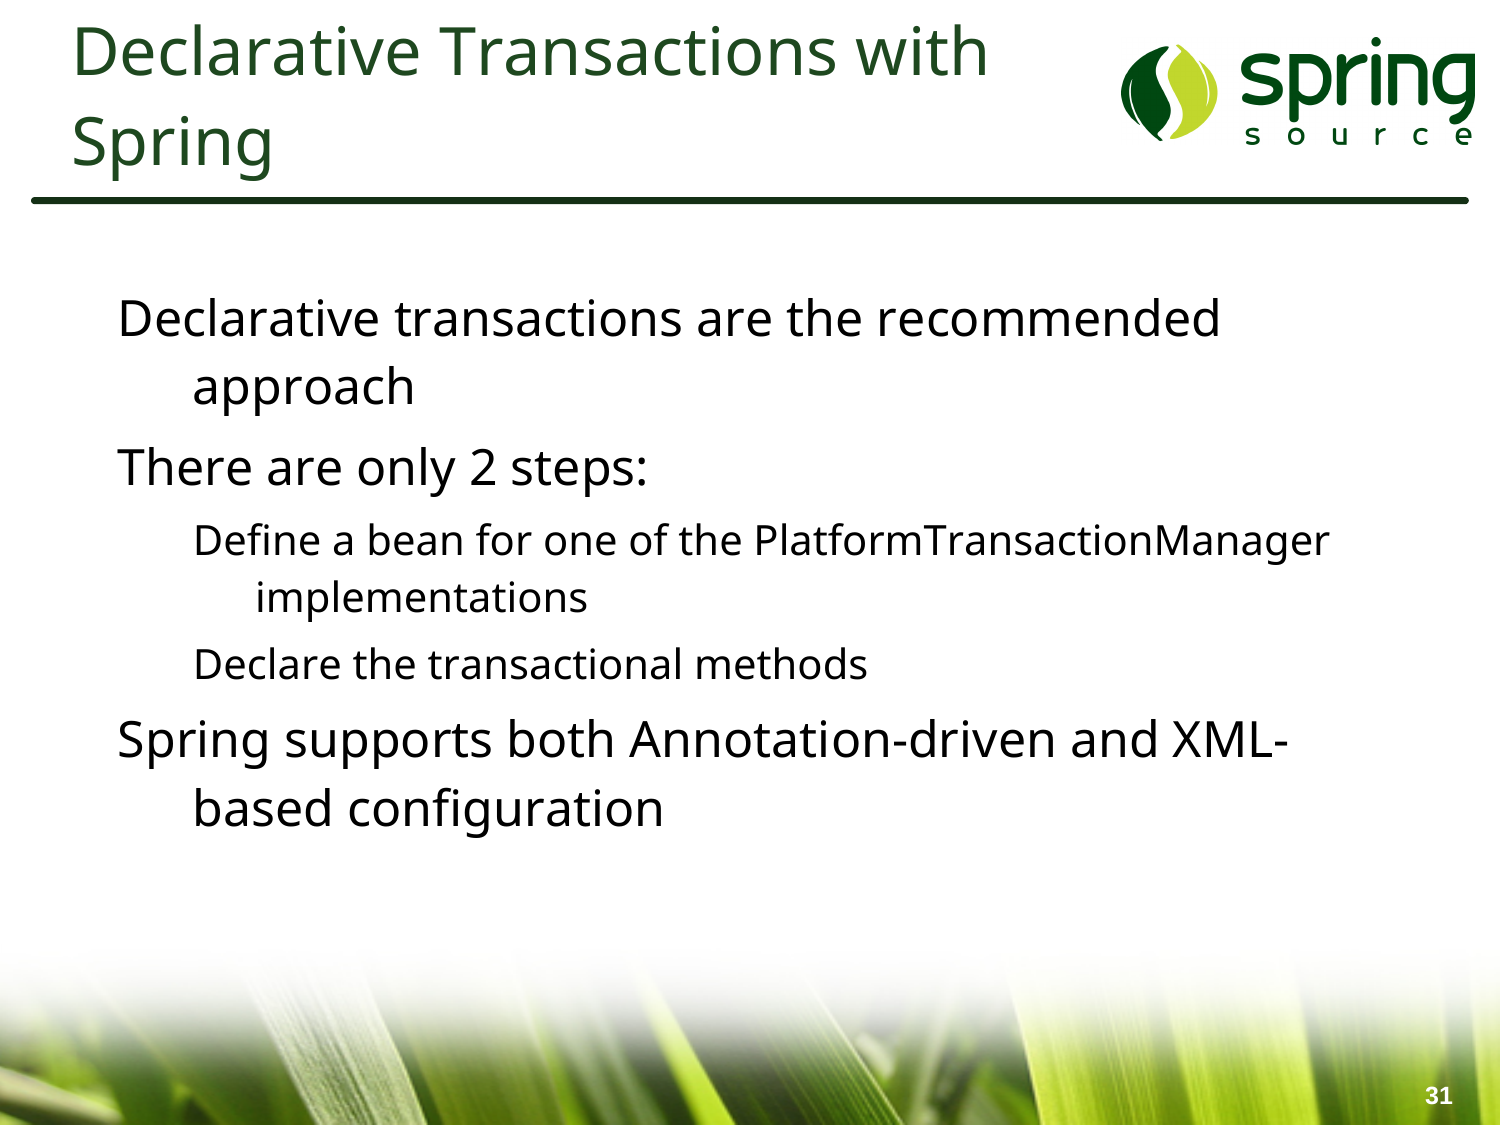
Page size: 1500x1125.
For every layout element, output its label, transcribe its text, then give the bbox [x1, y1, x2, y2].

picture [0, 944, 1500, 1125]
title Declarative Transactions with Spring [56, 5, 1089, 184]
list Declarative transactions are the recommended approach There are only 2 steps: Define a bean for one of the PlatformTransactionManager implementations Declare the transactional methods Spring supports both Annotation-driven and XML-based configuration [103, 275, 1394, 938]
picture [1121, 37, 1475, 145]
